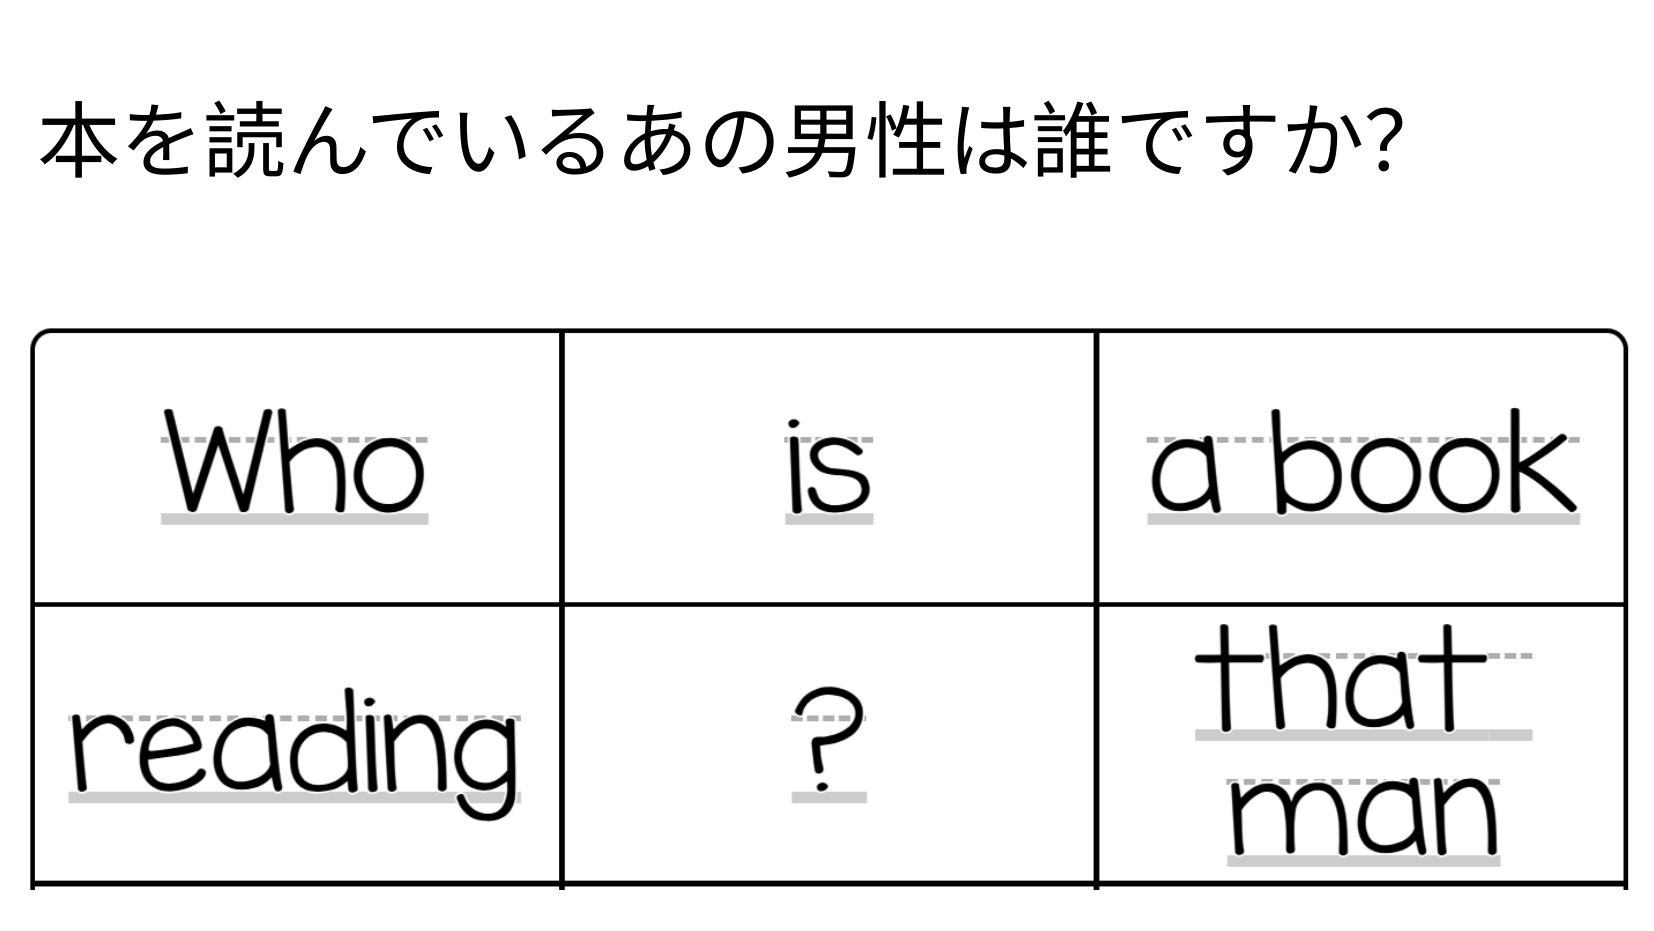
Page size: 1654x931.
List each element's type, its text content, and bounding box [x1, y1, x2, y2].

picture [20, 325, 1634, 890]
title 本を読んでいるあの男性は誰ですか？ [37, 37, 1613, 234]
